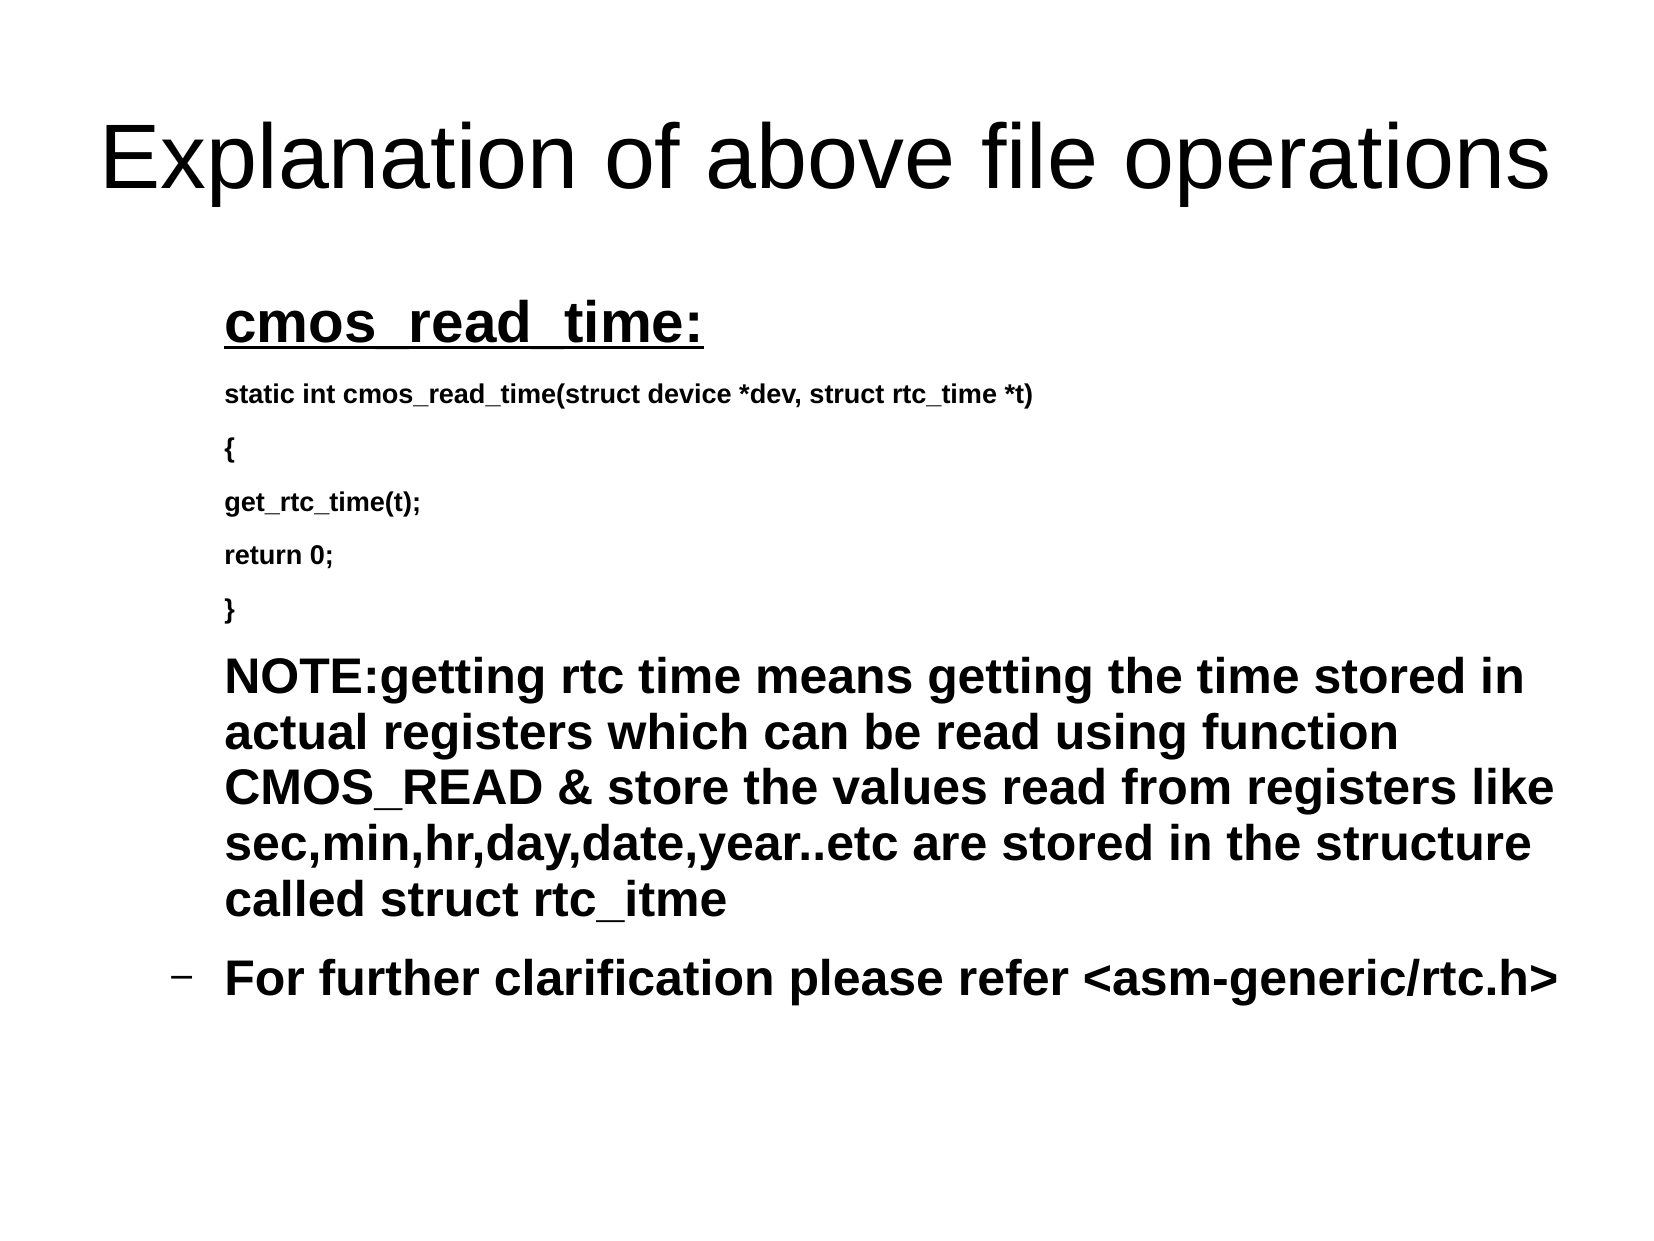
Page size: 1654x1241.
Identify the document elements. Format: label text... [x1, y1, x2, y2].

title Explanation of above file operations [82, 52, 1571, 260]
list cmos_read_time: static int cmos_read_time(struct device *dev, struct rtc_time *t) { get_rtc_time(t); return 0; } NOTE:getting rtc time means getting the time stored in actual registers which can be read using function CMOS_READ & store the values read from registers like sec,min,hr,day,date,year..etc are stored in the structure called struct rtc_itme For further clarification please refer <asm-generic/rtc.h> [82, 290, 1571, 1010]
